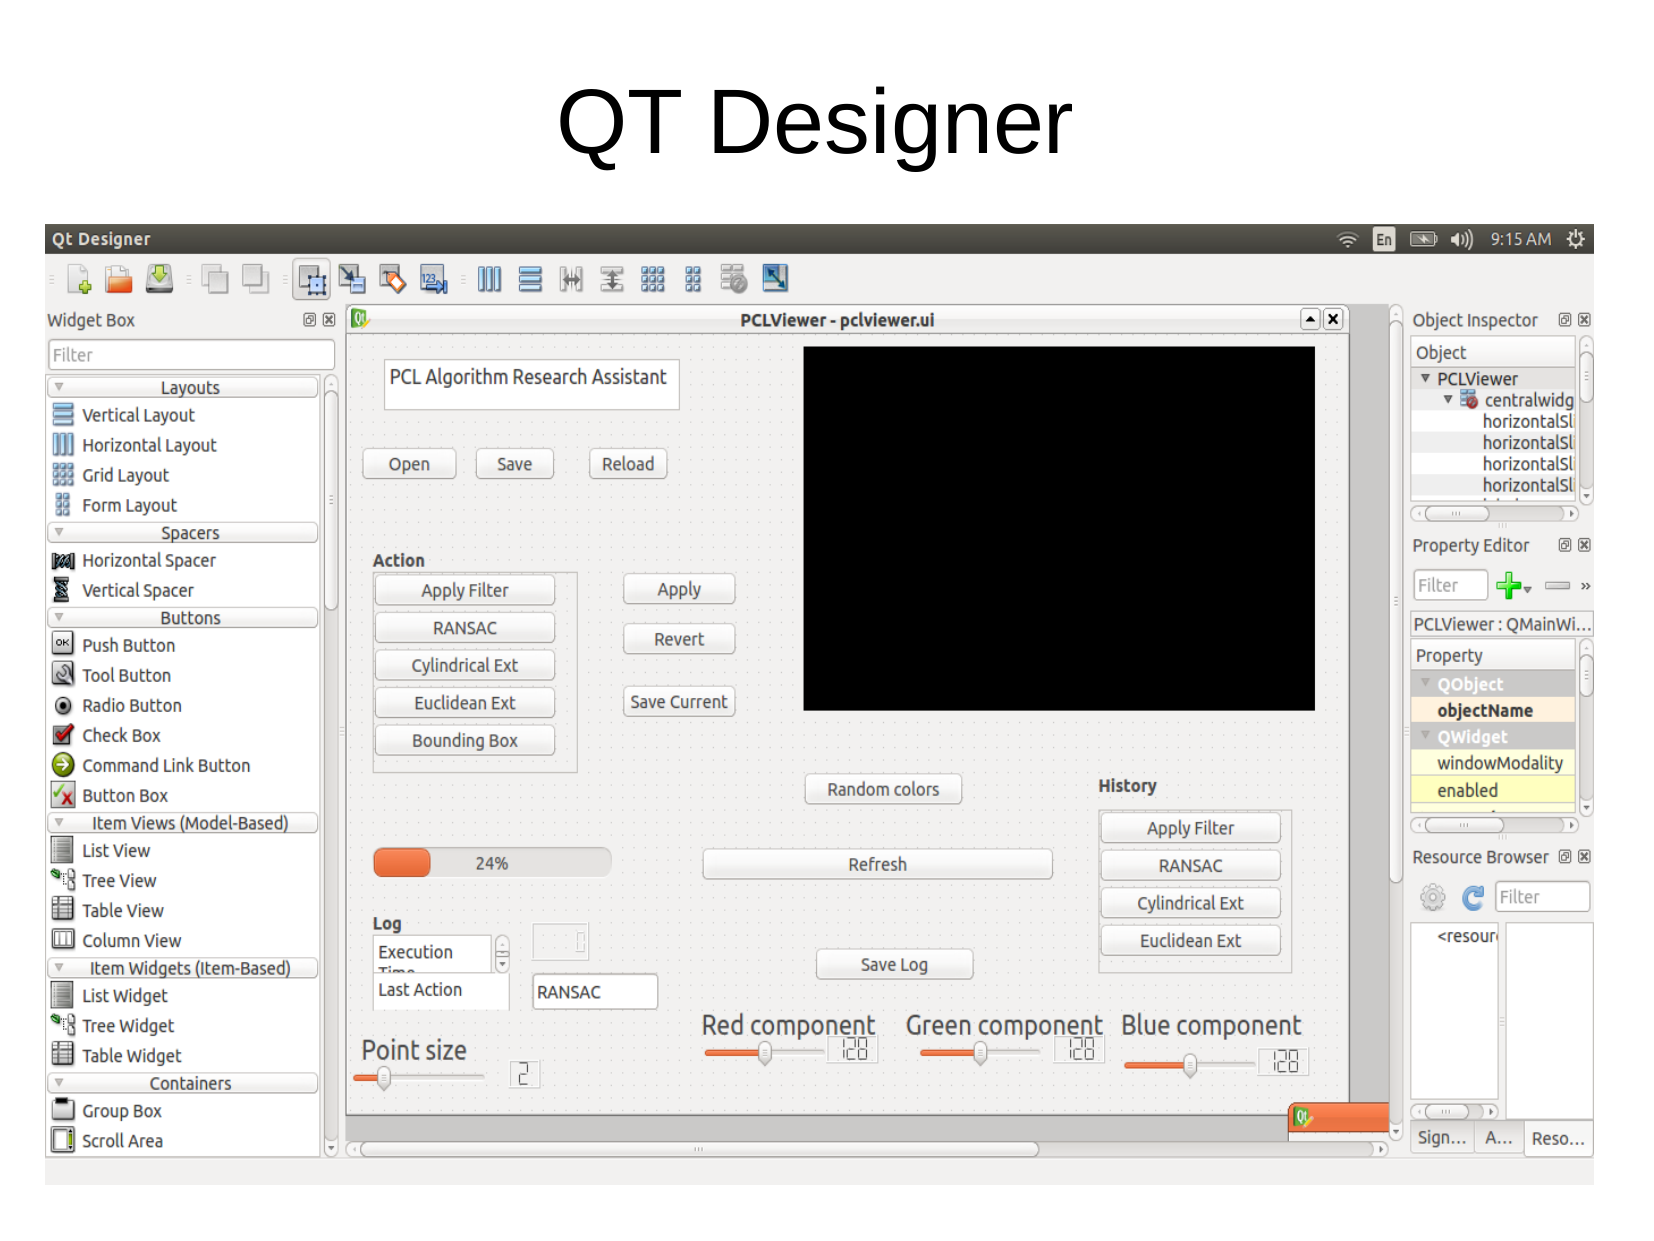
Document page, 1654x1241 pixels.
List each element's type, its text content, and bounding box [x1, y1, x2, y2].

picture [45, 224, 1594, 1185]
title QT Designer [71, 17, 1561, 224]
